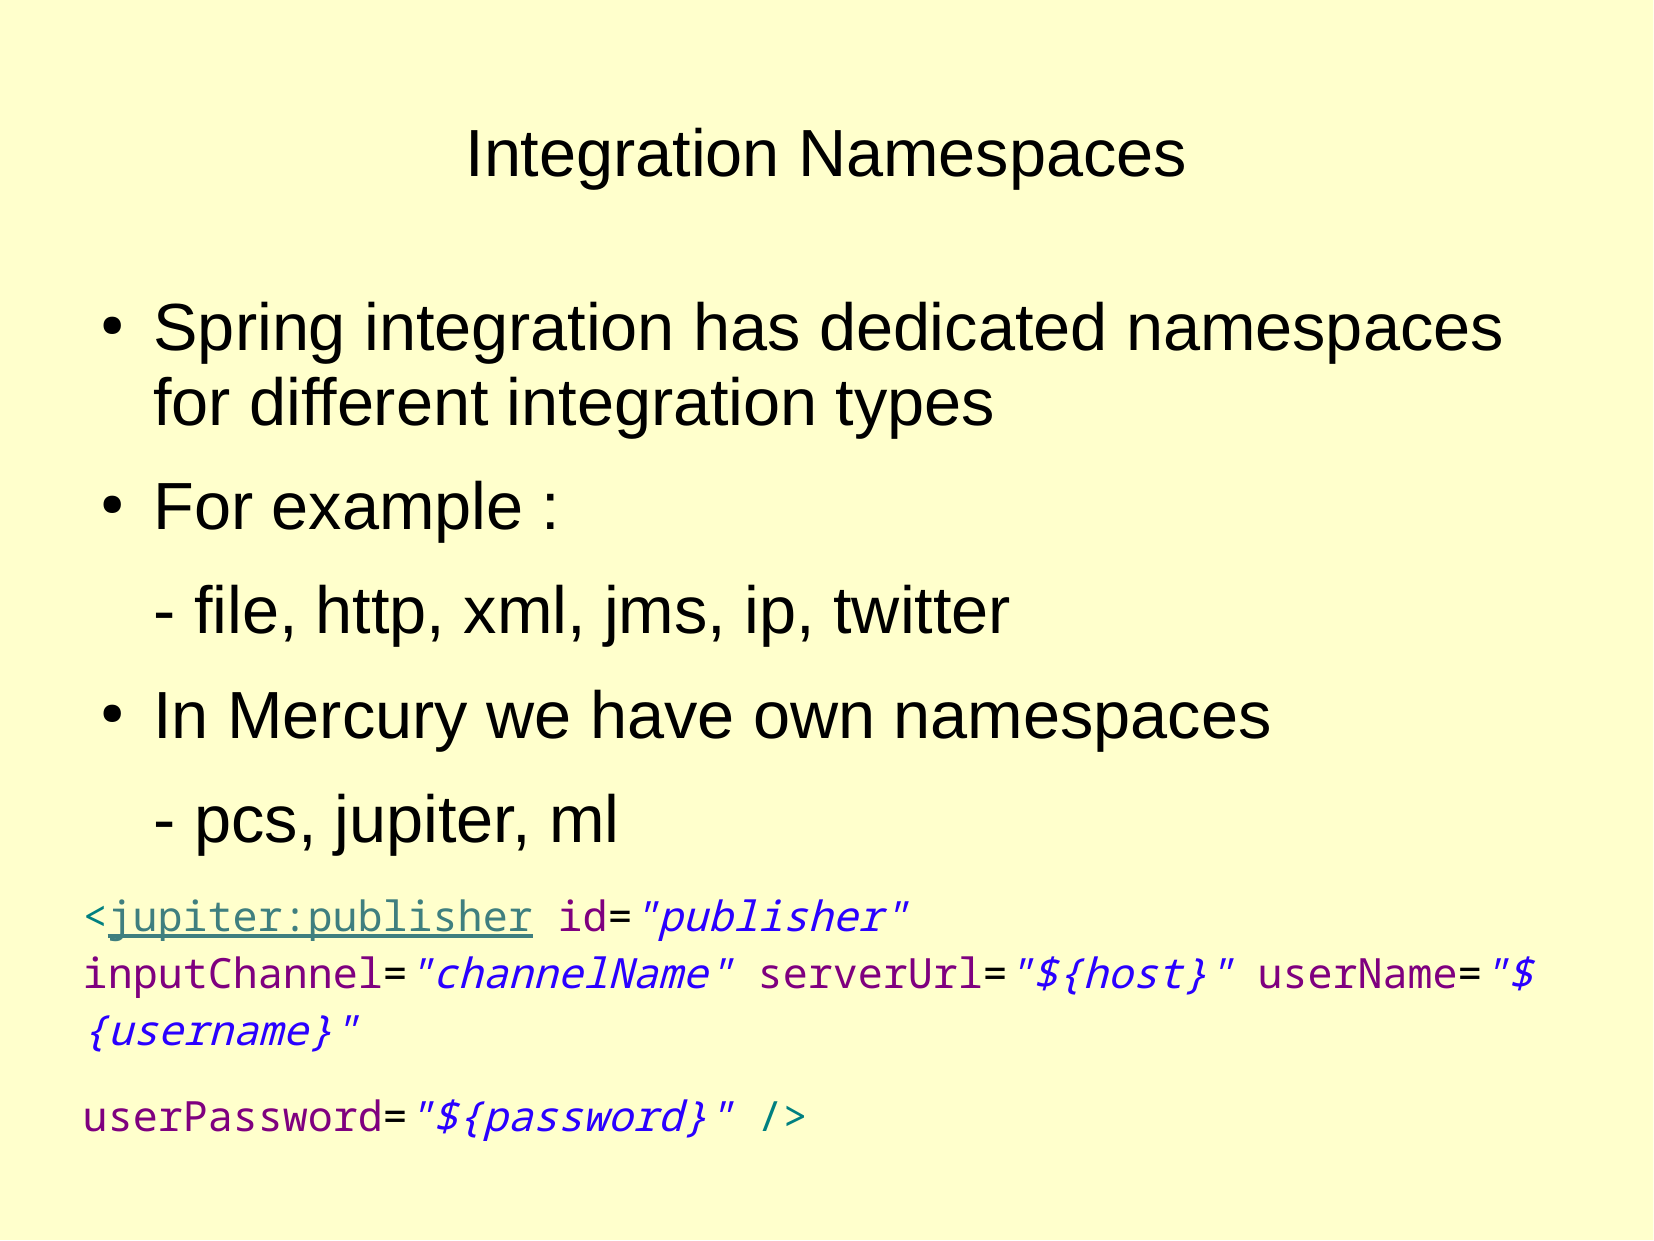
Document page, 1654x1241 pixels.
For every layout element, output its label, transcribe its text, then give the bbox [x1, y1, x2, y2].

title Integration Namespaces [82, 49, 1571, 257]
list Spring integration has dedicated namespaces for different integration types For example : - file, http, xml, jms, ip, twitter In Mercury we have own namespaces - pcs, jupiter, ml <jupiter:publisher id="publisher" inputChannel="channelName" serverUrl="${host}" userName="${username}" userPassword="${password}" /> [82, 290, 1571, 1109]
